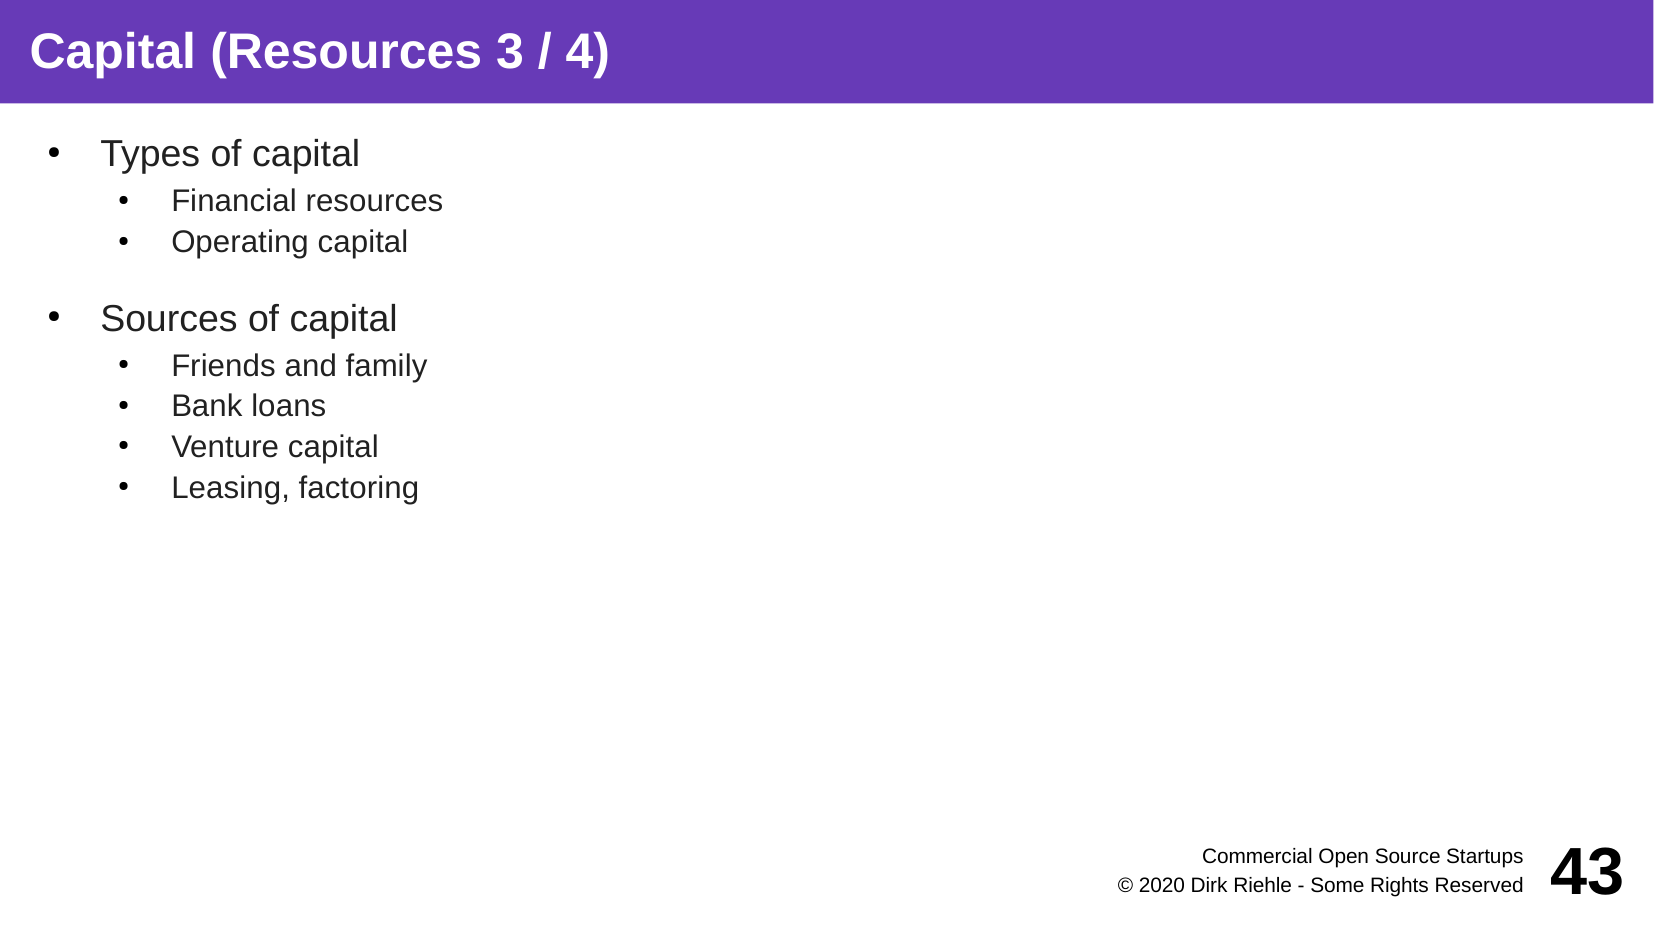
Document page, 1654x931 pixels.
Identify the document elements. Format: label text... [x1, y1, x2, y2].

title Capital (Resources 3 / 4) [0, 0, 1654, 104]
list Types of capital Financial resources Operating capital Sources of capital Friends and family Bank loans Venture capital Leasing, factoring [29, 132, 1625, 813]
